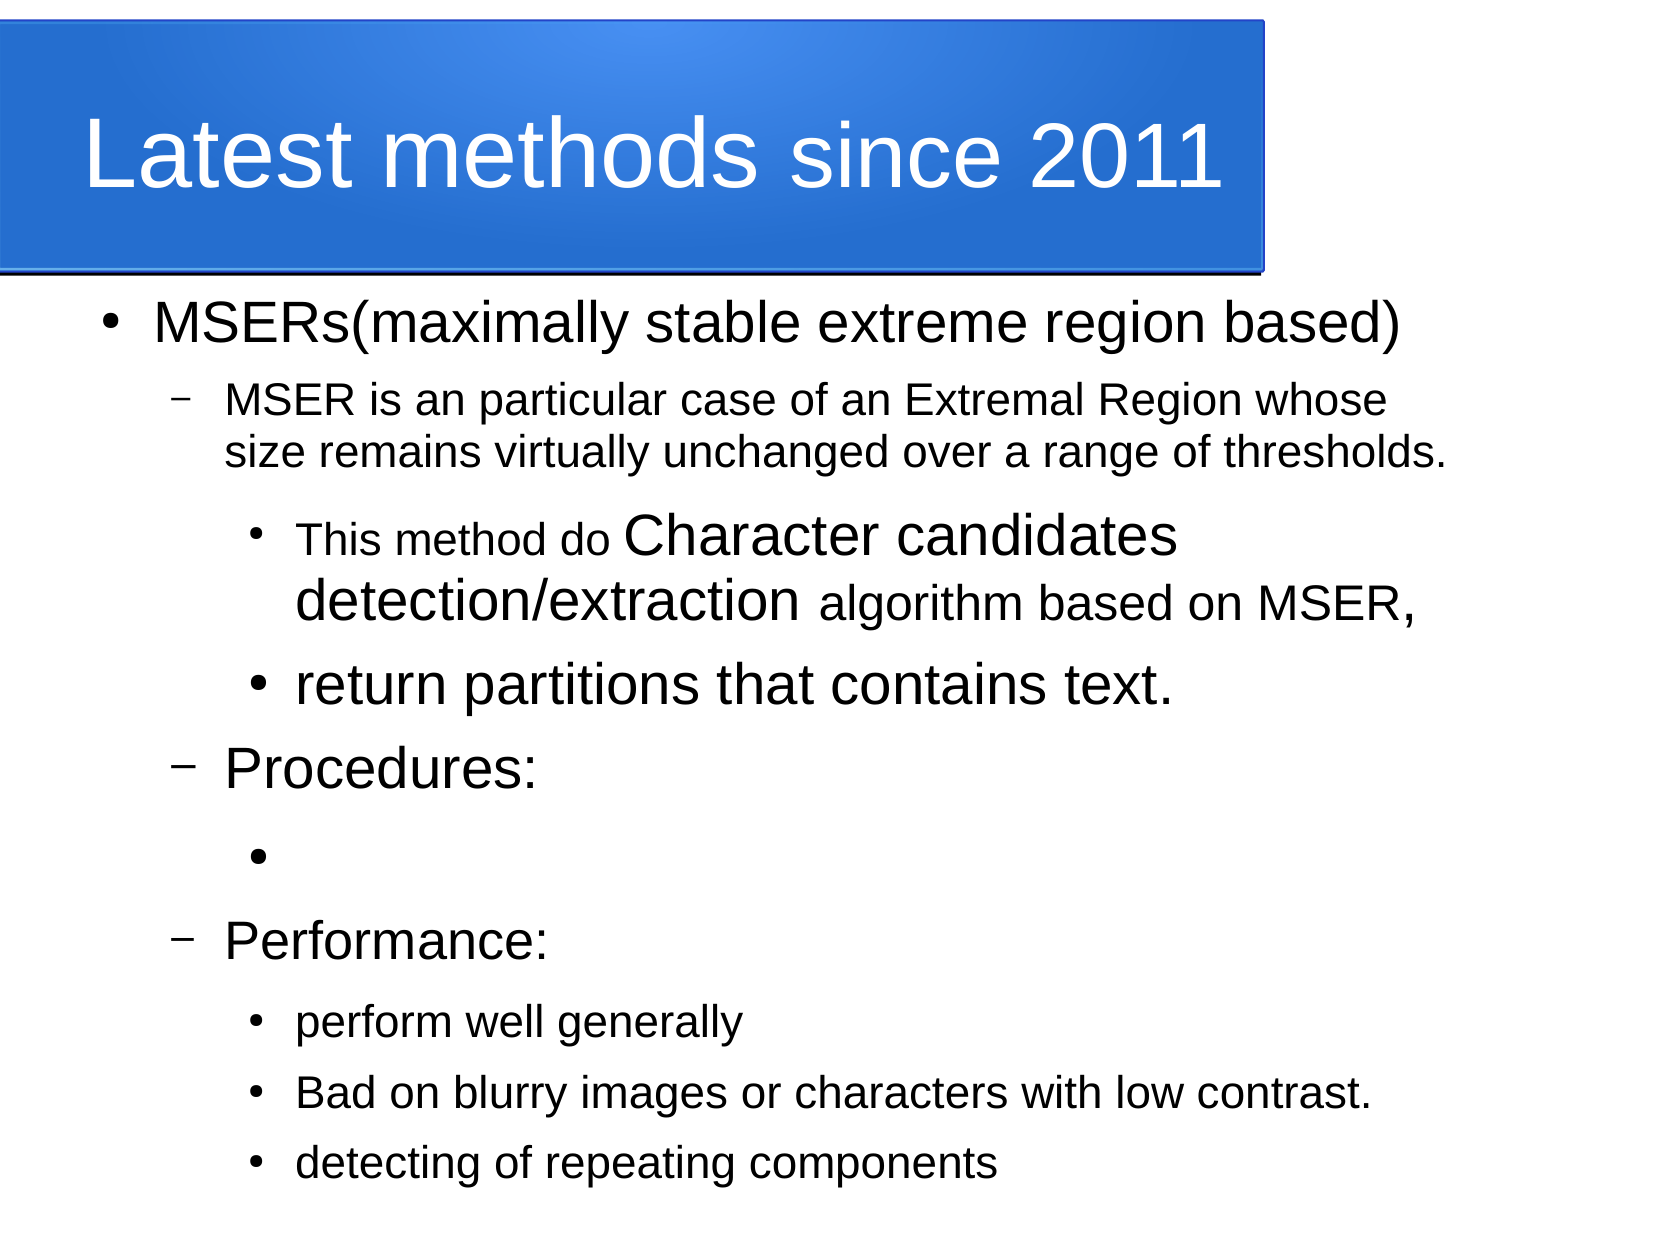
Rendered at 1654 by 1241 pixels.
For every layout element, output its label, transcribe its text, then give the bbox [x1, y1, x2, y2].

title Latest methods since 2011 [82, 42, 1250, 264]
list MSERs(maximally stable extreme region based) MSER is an particular case of an Extremal Region whose size remains virtually unchanged over a range of thresholds. This method do Character candidates detection/extraction algorithm based on MSER, return partitions that contains text. Procedures: Performance: perform well generally Bad on blurry images or characters with low contrast. detecting of repeating components [82, 290, 1465, 1205]
